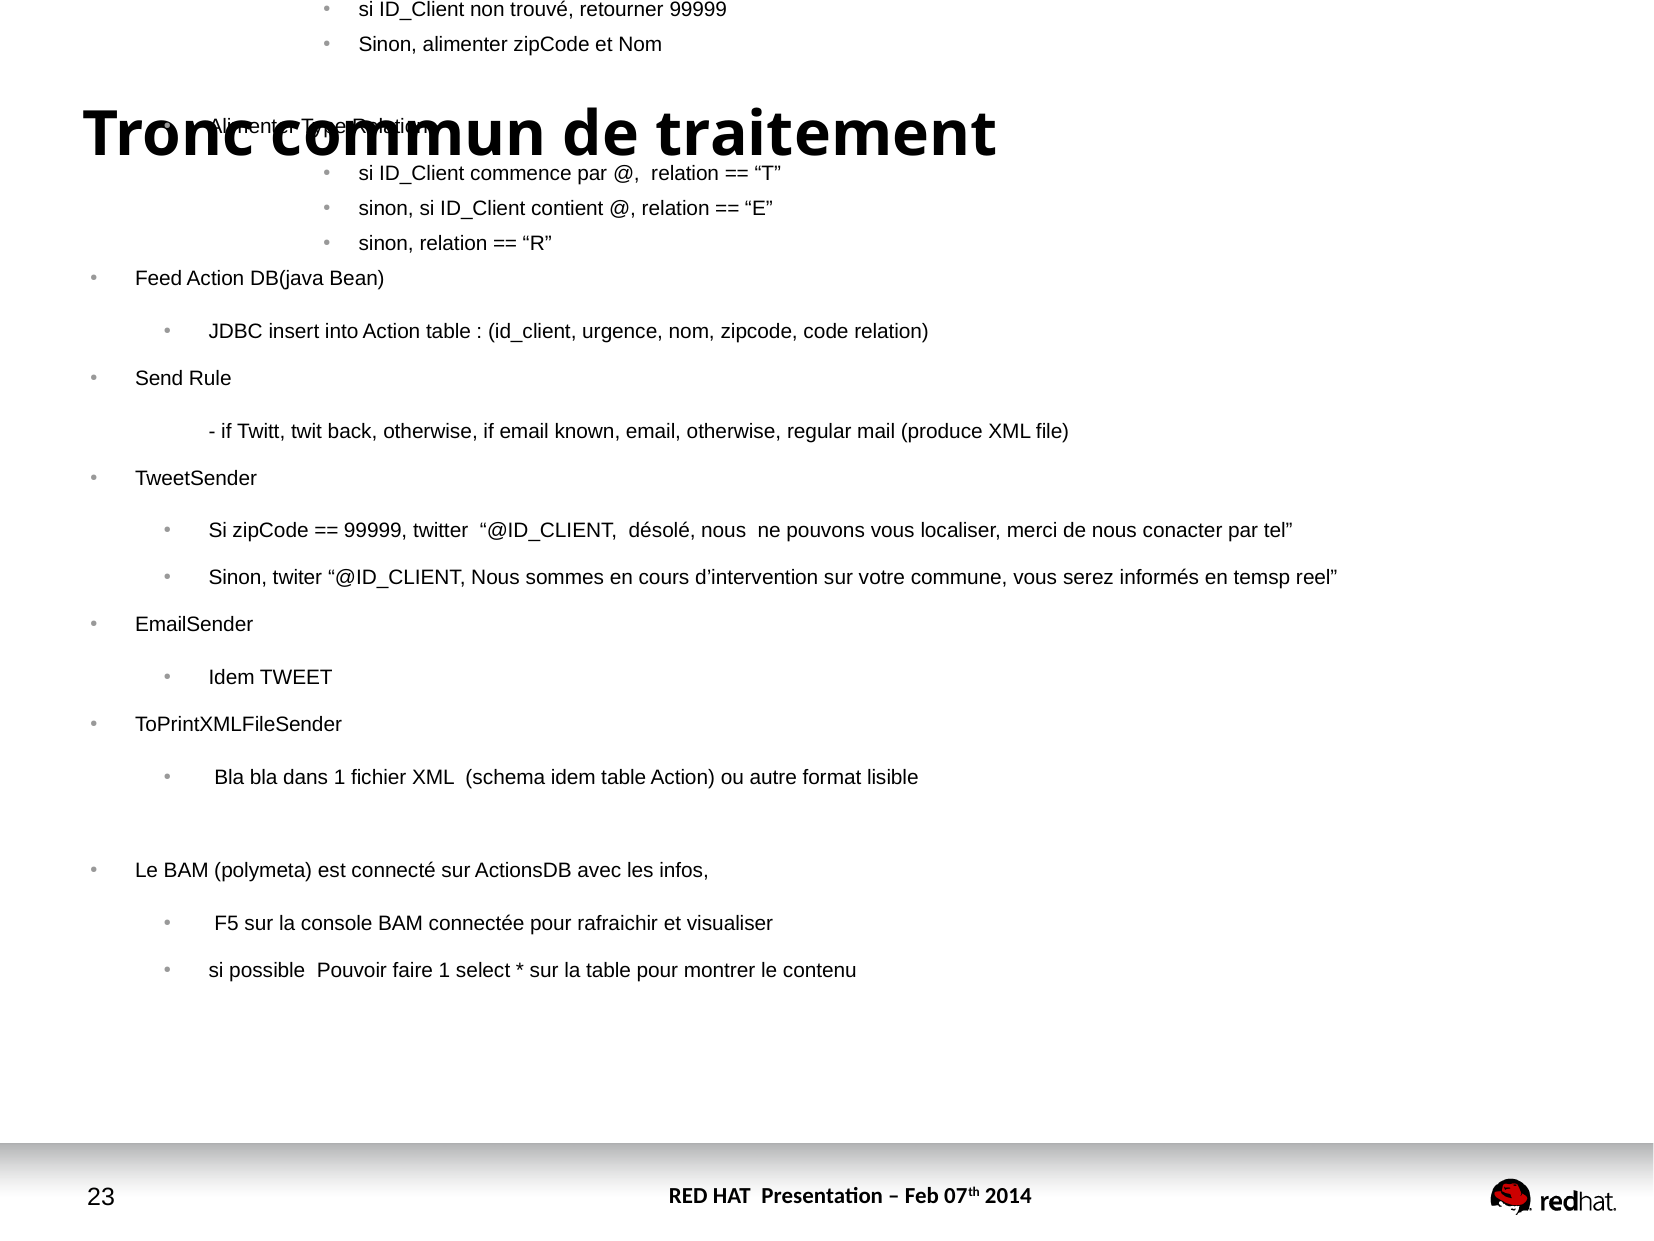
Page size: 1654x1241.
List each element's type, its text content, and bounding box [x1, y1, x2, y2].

picture [0, 1143, 1654, 1241]
list CHECK (Java Bean) Si zipCode absent, chercher dans le MOCK service (webService ?) ZipCode en fonction de l’ID_Client dans CRM, si ID_Client non trouvé, retourner 99999 Sinon, alimenter zipCode et Nom Alimenter Type Relation si ID_Client commence par @, relation == “T” sinon, si ID_Client contient @, relation == “E” sinon, relation == “R” Feed Action DB(java Bean) JDBC insert into Action table : (id_client, urgence, nom, zipcode, code relation) Send Rule - if Twitt, twit back, otherwise, if email known, email, otherwise, regular mail (produce XML file) TweetSender Si zipCode == 99999, twitter “@ID_CLIENT, désolé, nous ne pouvons vous localiser, merci de nous conacter par tel” Sinon, twiter “@ID_CLIENT, Nous sommes en cours d’intervention sur votre commune, vous serez informés en temsp reel” EmailSender Idem TWEET ToPrintXMLFileSender Bla bla dans 1 fichier XML (schema idem table Action) ou autre format lisible Le BAM (polymeta) est connecté sur ActionsDB avec les infos, F5 sur la console BAM connectée pour rafraichir et visualiser si possible Pouvoir faire 1 select * sur la table pour montrer le contenu [75, 0, 1611, 1030]
